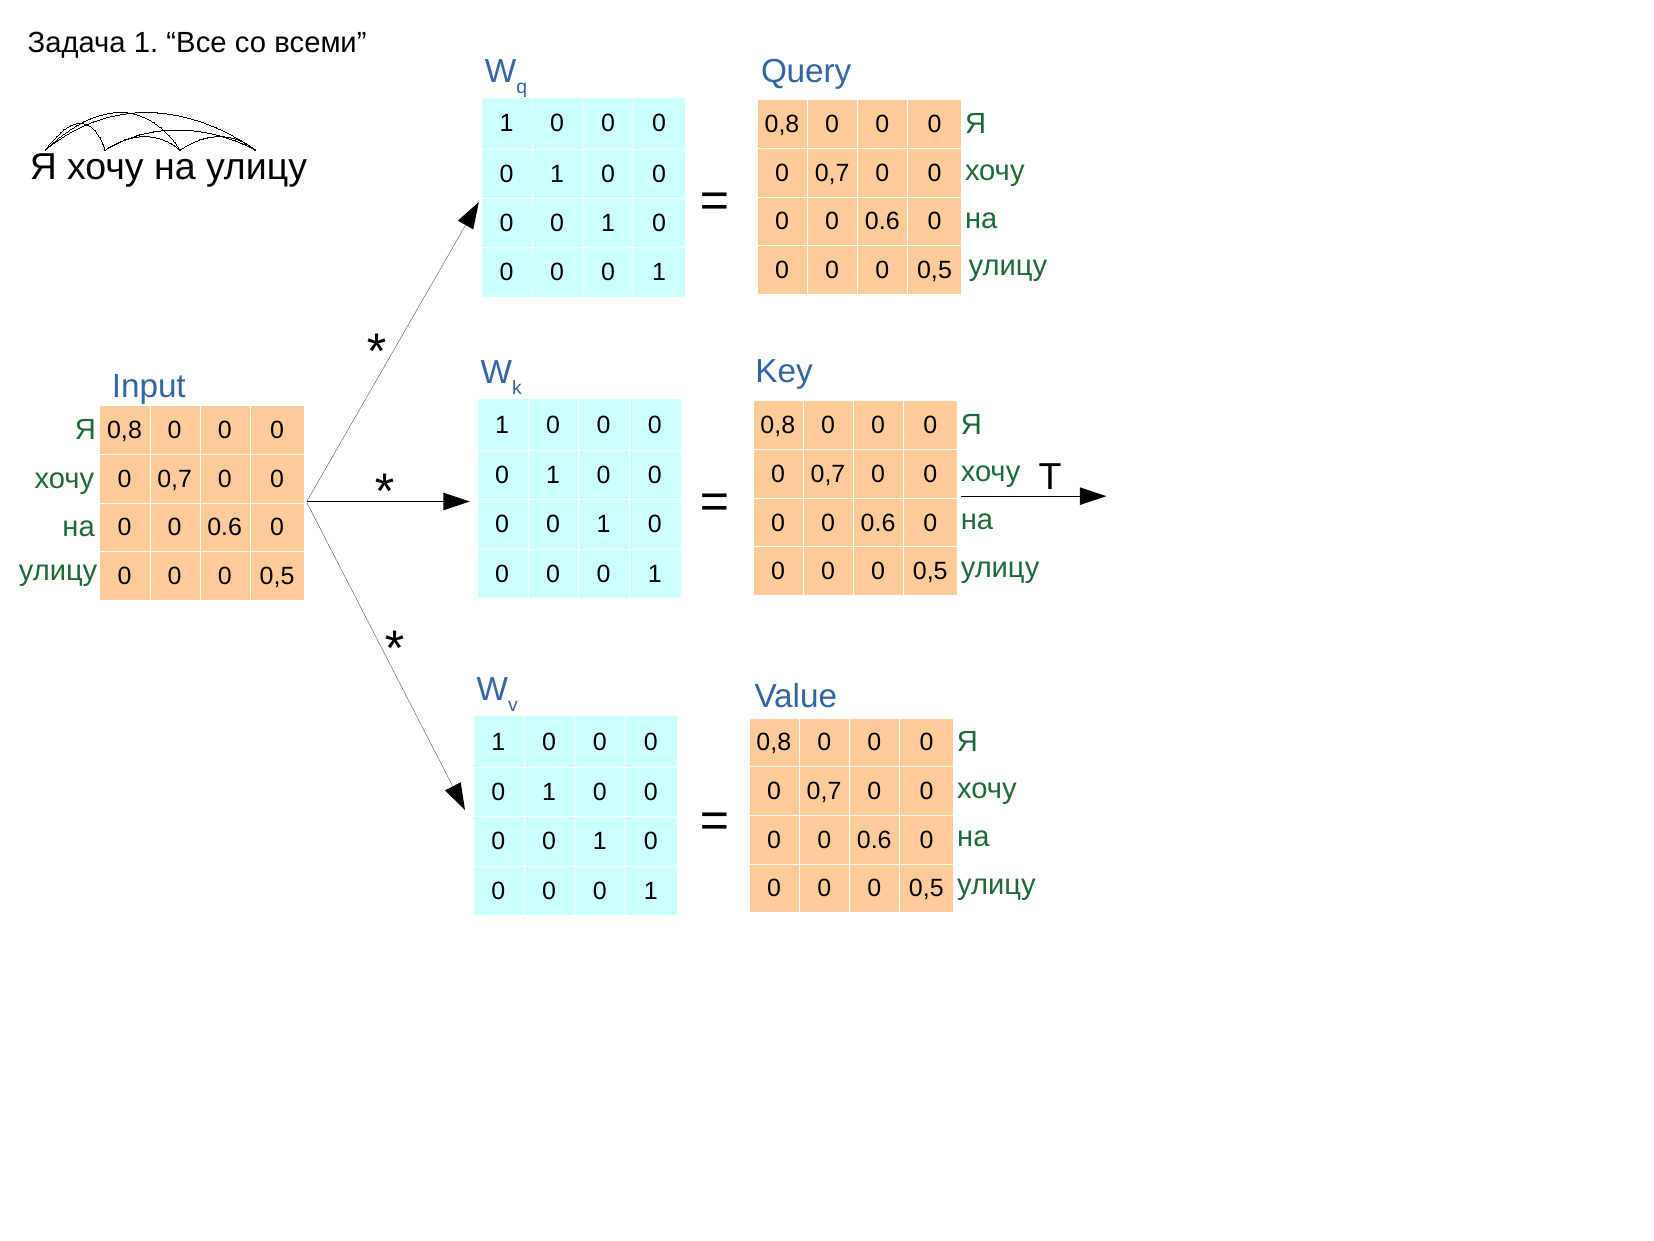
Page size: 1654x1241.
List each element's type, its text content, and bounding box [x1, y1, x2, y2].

text_box Я [942, 717, 990, 764]
table_cell 0 [908, 198, 953, 245]
table_cell 1 [583, 199, 633, 247]
table_header 0 [151, 406, 200, 454]
text_box хочу [19, 454, 99, 503]
text_box Я [950, 99, 998, 146]
table_cell 0,5 [908, 246, 961, 294]
table_cell 0 [754, 450, 803, 498]
table_cell 0 [858, 149, 907, 197]
text_box = [685, 784, 737, 856]
text_box улицу [3, 546, 99, 595]
table_cell 0 [904, 499, 946, 546]
table_cell 0 [800, 816, 849, 864]
table_cell 0,5 [900, 865, 953, 912]
table_cell 0 [151, 552, 200, 600]
table_header 1 [478, 399, 528, 450]
table_header 0 [630, 399, 681, 450]
table_cell 0 [151, 504, 200, 551]
text_box Wk [465, 346, 565, 407]
table_cell 0 [900, 767, 942, 815]
table_cell 0 [201, 552, 250, 600]
text_box = [685, 165, 737, 236]
table_cell 1 [634, 248, 685, 297]
table_cell 0 [900, 816, 942, 864]
table_header 0 [800, 719, 849, 766]
text_box на [946, 495, 1034, 543]
text_box Query [746, 45, 867, 100]
table_cell 0 [201, 455, 250, 503]
table_header 0 [533, 98, 582, 149]
table_header 0 [201, 406, 250, 454]
table_cell 0 [583, 248, 633, 297]
table_cell 1 [575, 817, 625, 866]
table_cell 0 [478, 550, 528, 598]
table_cell 0 [478, 500, 528, 549]
table_header 1 [474, 716, 524, 767]
text_box хочу [950, 146, 1066, 195]
table_cell 0 [850, 767, 899, 815]
table_header 0 [626, 716, 677, 767]
table_header 0 [858, 100, 907, 148]
text_box Я [60, 405, 99, 454]
table_cell 0 [100, 552, 150, 600]
table_cell 0 [758, 246, 807, 294]
text_box на [942, 812, 1030, 861]
text_box T [1034, 447, 1077, 505]
table_cell 0 [474, 867, 524, 915]
table_cell 0 [579, 451, 629, 499]
table_cell 0 [100, 504, 150, 551]
table_cell 1 [525, 768, 574, 816]
table_cell 0 [525, 817, 574, 866]
table_cell 1 [533, 150, 582, 198]
table_cell 0,5 [904, 547, 957, 595]
text_box Value [739, 669, 860, 725]
table_cell 0 [750, 767, 799, 815]
text_box хочу [946, 447, 1062, 496]
table_cell 0 [575, 768, 625, 816]
table_cell 0 [634, 150, 685, 198]
table_cell 0 [478, 451, 528, 499]
table_header 0,8 [758, 100, 807, 148]
table_header 0,8 [750, 719, 799, 766]
text_box улицу [953, 241, 1089, 290]
text_box = [685, 466, 737, 537]
text_box * [360, 456, 405, 541]
table_cell 0 [758, 149, 807, 197]
table_header 1 [482, 98, 532, 149]
table_cell 0 [754, 499, 803, 546]
table_cell 0 [804, 547, 853, 595]
table_header 0 [525, 716, 574, 767]
table_cell 0 [626, 817, 677, 866]
table_cell 0 [533, 199, 582, 247]
table_cell 0 [474, 817, 524, 866]
table_cell 0 [854, 547, 903, 595]
table_cell 0 [750, 865, 799, 912]
table_cell 0 [758, 198, 807, 245]
table_header 0 [575, 716, 625, 767]
table_cell 0,7 [804, 450, 853, 498]
table_cell 0 [583, 150, 633, 198]
table_cell 0 [908, 149, 950, 197]
text_box на [47, 502, 99, 546]
table_header 0 [900, 719, 942, 766]
table_header 0 [579, 399, 629, 450]
text_box * [369, 613, 415, 684]
table_header 0 [529, 399, 578, 450]
table_cell 0 [858, 246, 907, 294]
table_cell 0 [750, 816, 799, 864]
text_box Key [740, 345, 861, 400]
table_cell 0 [808, 246, 857, 294]
table_cell 0,7 [151, 455, 200, 503]
table_cell 0 [800, 865, 849, 912]
text_box Wq [470, 45, 569, 106]
table_cell 0 [251, 504, 304, 551]
table_cell 0 [482, 248, 532, 297]
table_header 0 [251, 406, 304, 454]
table_header 0 [908, 100, 950, 148]
text_box улицу [946, 543, 1082, 592]
table_cell 0 [808, 198, 857, 245]
table_cell 1 [630, 550, 681, 598]
table_cell 0 [529, 500, 578, 549]
table_cell 1 [626, 867, 677, 915]
table_cell 0 [630, 500, 681, 549]
table_cell 0.6 [854, 499, 903, 546]
table_cell 1 [529, 451, 578, 499]
table_header 0 [904, 401, 946, 449]
table_header 0 [850, 719, 899, 766]
table_cell 0 [474, 768, 524, 816]
table_header 0 [854, 401, 903, 449]
table_cell 0,5 [251, 552, 304, 600]
table_cell 0 [804, 499, 853, 546]
table_cell 0 [575, 867, 625, 915]
table_cell 0,7 [800, 767, 849, 815]
table_cell 0 [854, 450, 903, 498]
table_cell 0 [100, 455, 150, 503]
table_cell 0 [579, 550, 629, 598]
table_cell 1 [579, 500, 629, 549]
table_cell 0 [634, 199, 685, 247]
text_box Задача 1. “Все со всеми” [12, 18, 451, 66]
table_cell 0 [525, 867, 574, 915]
table_cell 0.6 [858, 198, 907, 245]
text_box Input [97, 360, 211, 412]
text_box улицу [942, 861, 1078, 909]
table_cell 0.6 [850, 816, 899, 864]
table_cell 0 [482, 150, 532, 198]
text_box * [352, 316, 397, 387]
table_header 0 [804, 401, 853, 449]
table_cell 0 [904, 450, 946, 498]
table_cell 0 [626, 768, 677, 816]
text_box хочу [942, 764, 1058, 813]
table_cell 0.6 [201, 504, 250, 551]
text_box Wv [461, 663, 561, 724]
table_cell 0 [754, 547, 803, 595]
table_header 0 [583, 98, 633, 149]
table_header 0 [634, 98, 685, 149]
table_cell 0 [533, 248, 582, 297]
table_cell 0,7 [808, 149, 857, 197]
text_box на [950, 194, 1038, 243]
table_cell 0 [850, 865, 899, 912]
table_header 0,8 [754, 401, 803, 449]
table_cell 0 [251, 455, 304, 503]
table_cell 0 [630, 451, 681, 499]
table_header 0,8 [100, 406, 150, 454]
text_box Я [946, 400, 994, 447]
table_header 0 [808, 100, 857, 148]
table_cell 0 [482, 199, 532, 247]
table_cell 0 [529, 550, 578, 598]
text_box Я хочу на улицу [15, 138, 323, 196]
